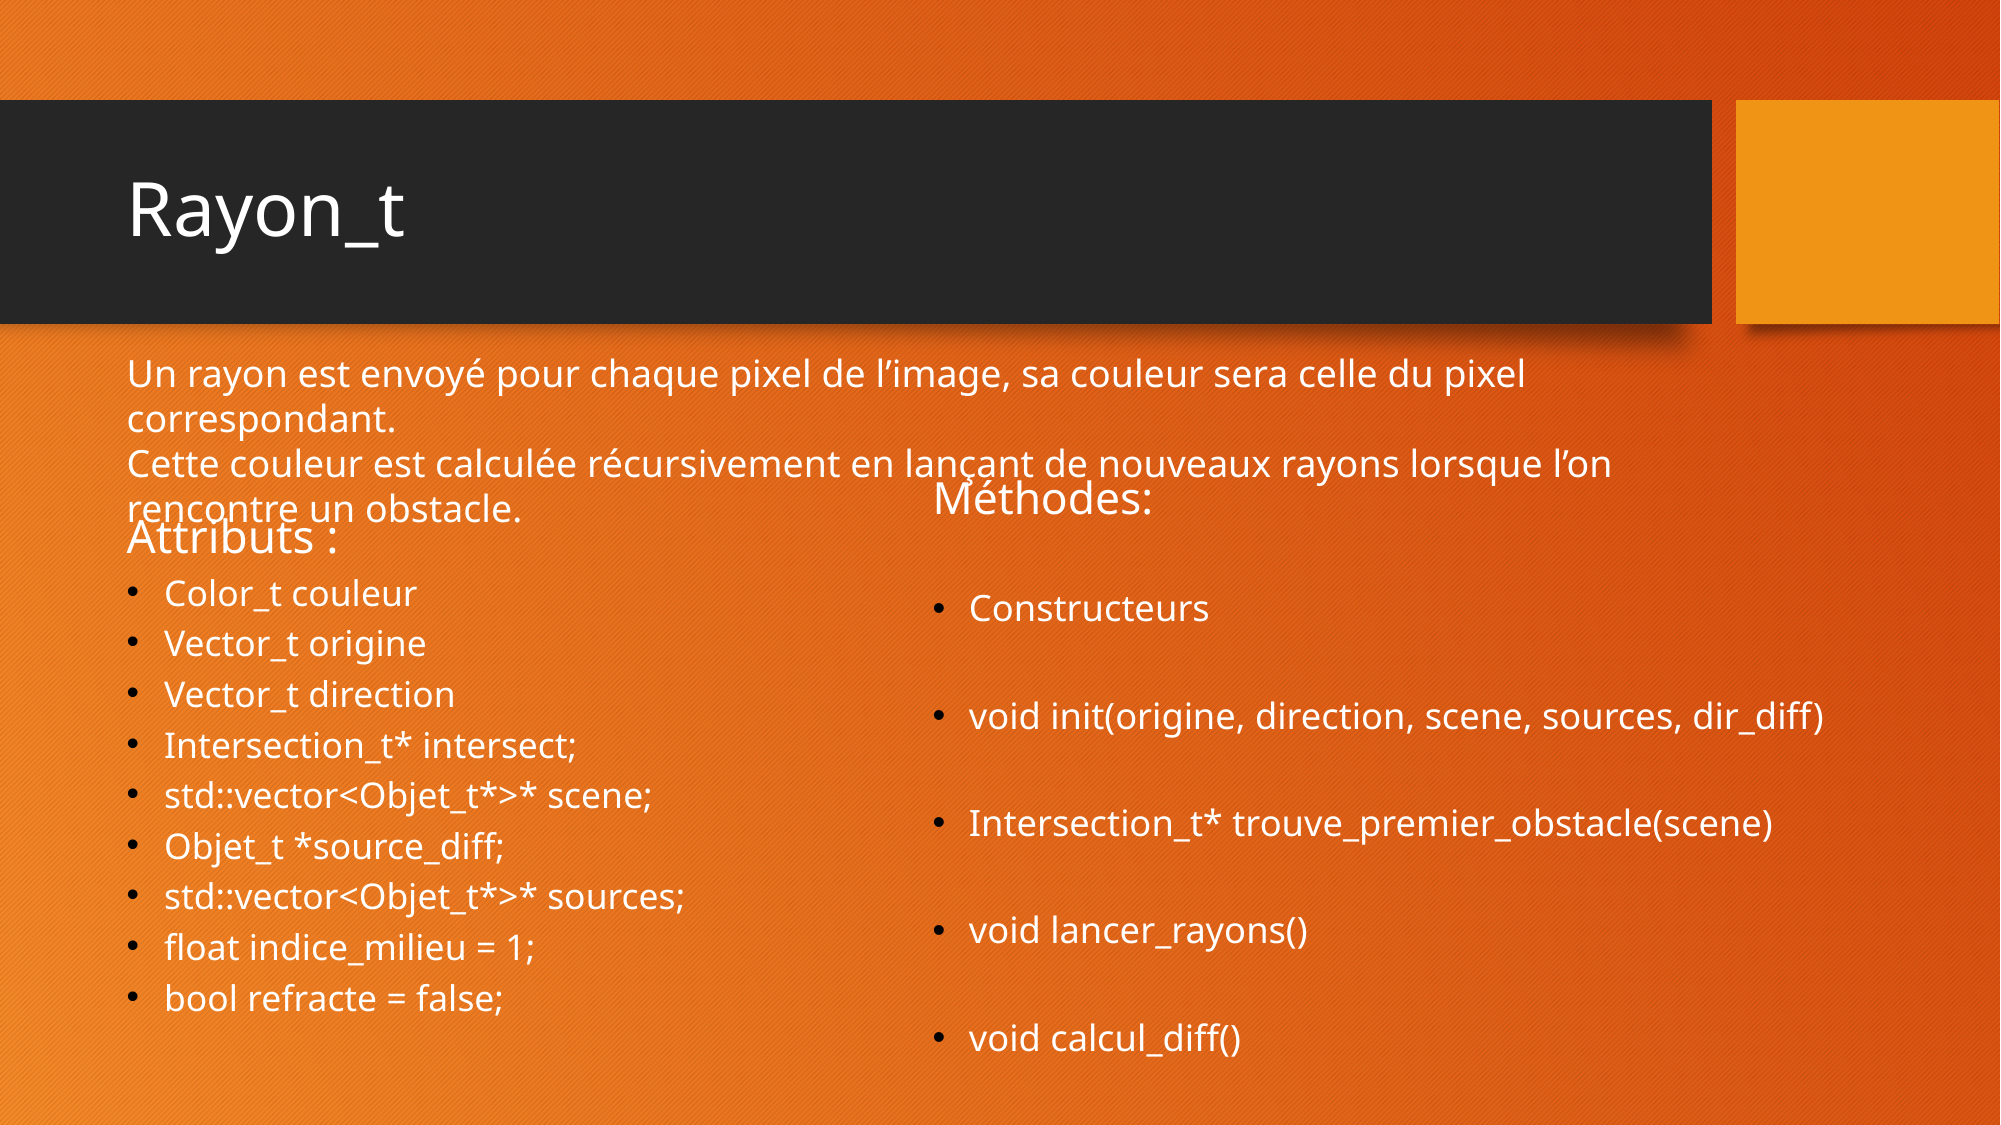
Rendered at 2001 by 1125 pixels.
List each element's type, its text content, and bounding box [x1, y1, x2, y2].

text_box Un rayon est envoyé pour chaque pixel de l’image, sa couleur sera celle du pixel correspondant. Cette couleur est calculée récursivement en lançant de nouveaux rayons lorsque l’on rencontre un obstacle. [111, 342, 1780, 494]
title Rayon_t [111, 123, 1689, 301]
list Attributs : Color_t couleur Vector_t origine Vector_t direction Intersection_t* intersect; std::vector<Objet_t*>* scene; Objet_t *source_diff; std::vector<Objet_t*>* sources; float indice_milieu = 1; bool refracte = false; [111, 515, 883, 1068]
list Méthodes: Constructeurs void init(origine, direction, scene, sources, dir_diff) Intersection_t* trouve_premier_obstacle(scene) void lancer_rayons() void calcul_diff() [917, 477, 1955, 1068]
